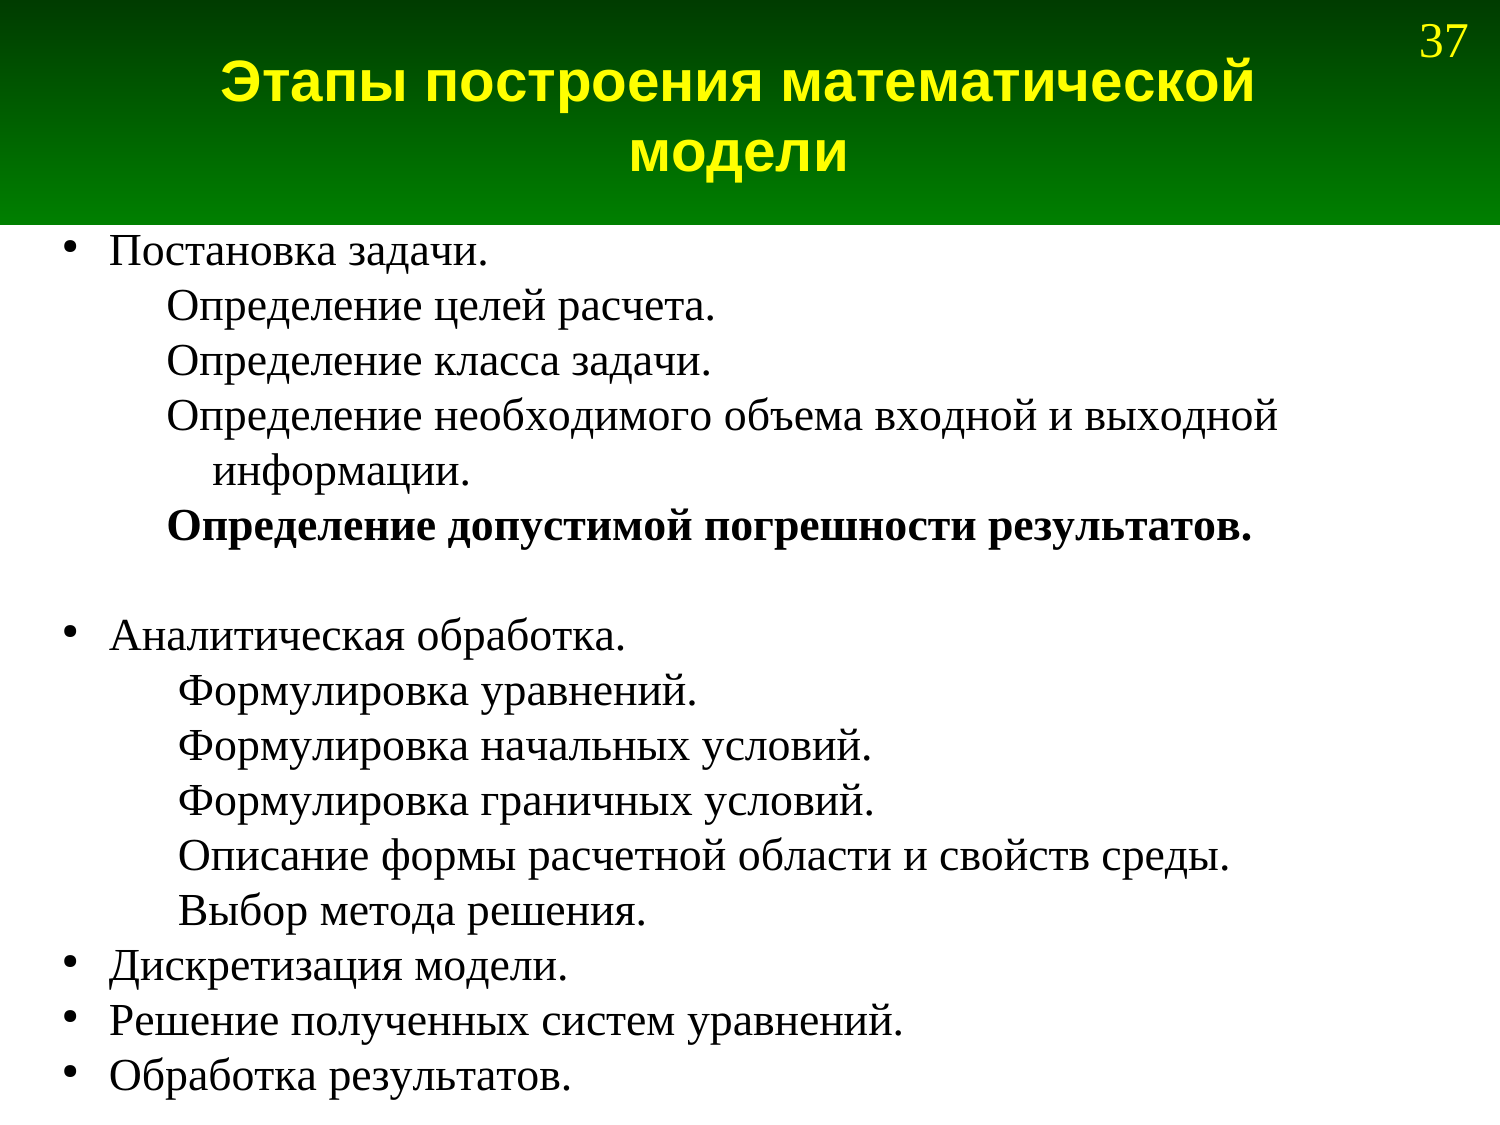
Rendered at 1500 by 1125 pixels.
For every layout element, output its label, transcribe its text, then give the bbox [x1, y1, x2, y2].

text_box Постановка задачи. Определение целей расчета. Определение класса задачи. Определение необходимого объема входной и выходной информации. Определение допустимой погрешности результатов. Аналитическая обработка. Формулировка уравнений. Формулировка начальных условий. Формулировка граничных условий. Описание формы расчетной области и свойств среды. Выбор метода решения. Дискретизация модели. Решение полученных систем уравнений. Обработка результатов. [47, 212, 1477, 1125]
title Этапы построения математической модели [88, 18, 1389, 207]
